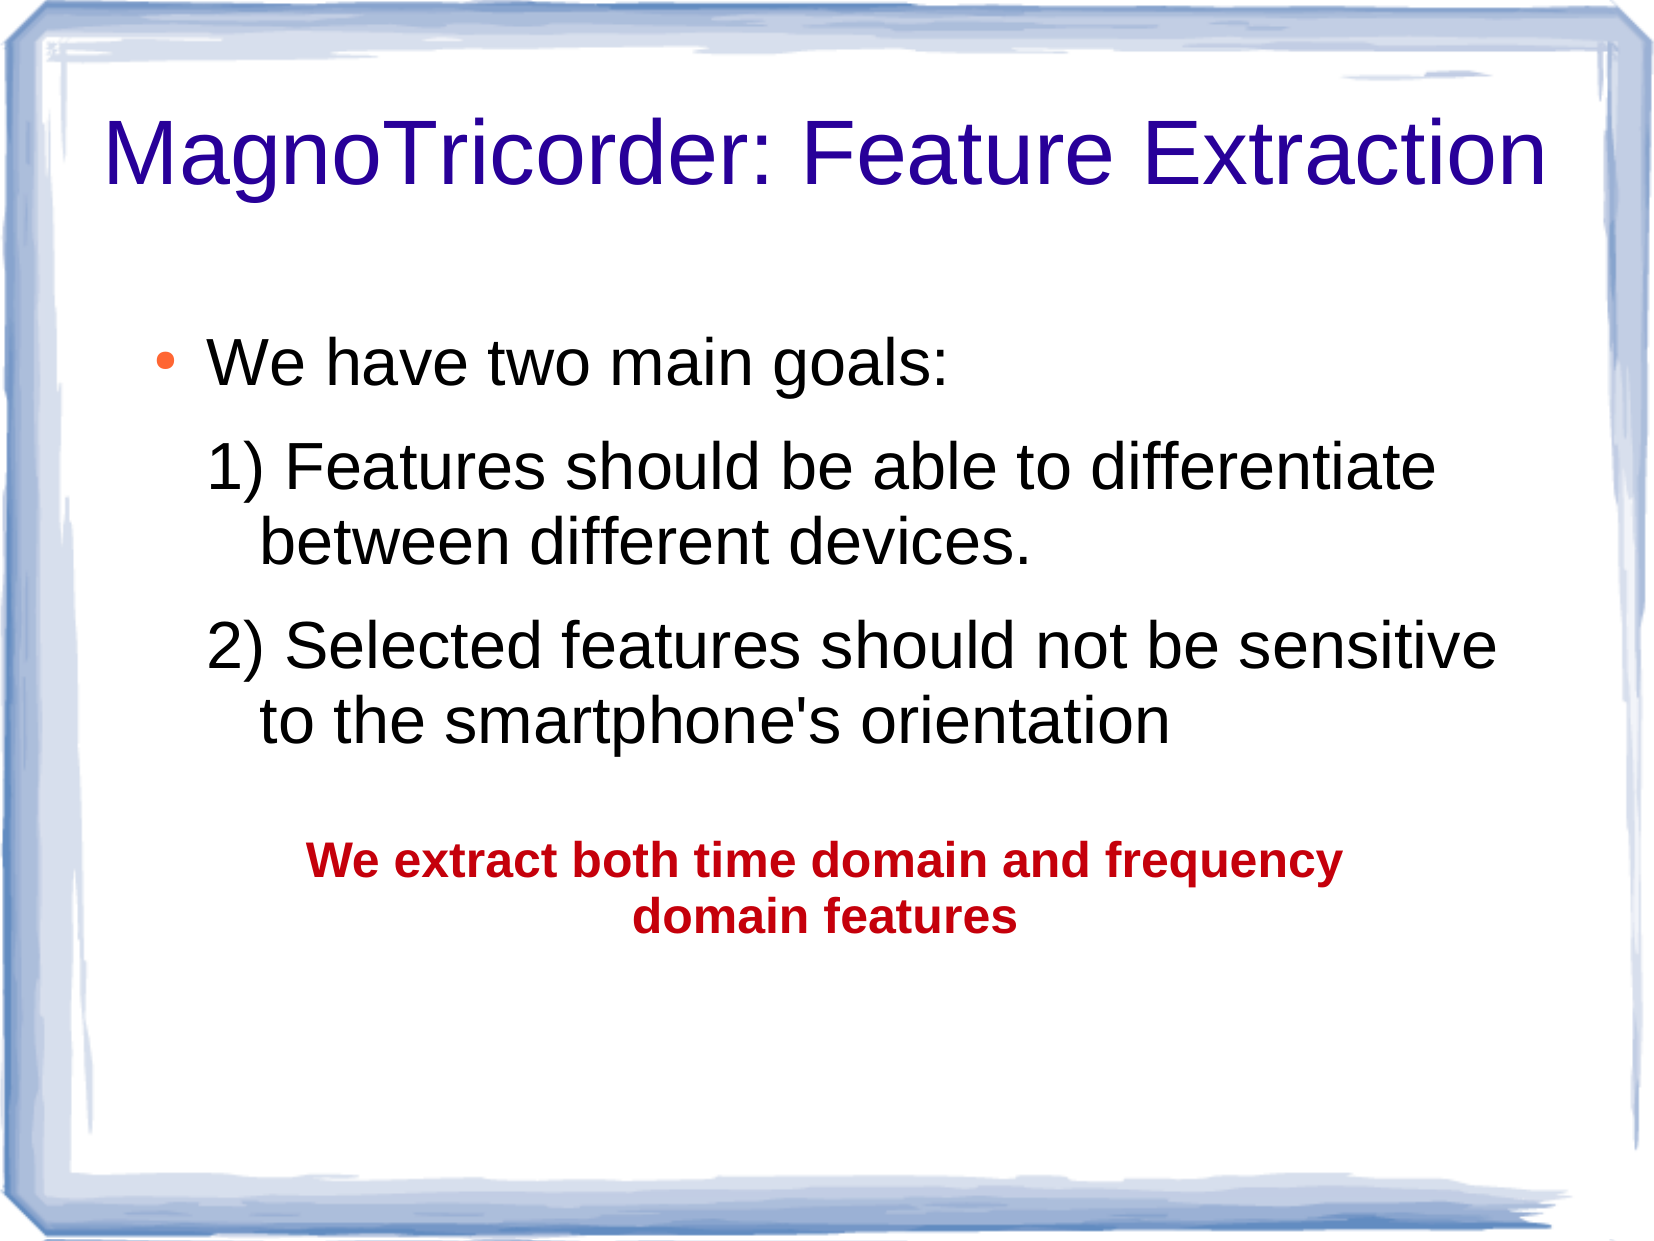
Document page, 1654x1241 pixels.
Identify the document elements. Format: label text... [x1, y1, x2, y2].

list We have two main goals: 1) Features should be able to differentiate between different devices. 2) Selected features should not be sensitive to the smartphone's orientation [118, 324, 1571, 990]
picture [0, 0, 1654, 1241]
title MagnoTricorder: Feature Extraction [82, 56, 1571, 250]
text_box We extract both time domain and frequency domain features [262, 825, 1388, 952]
